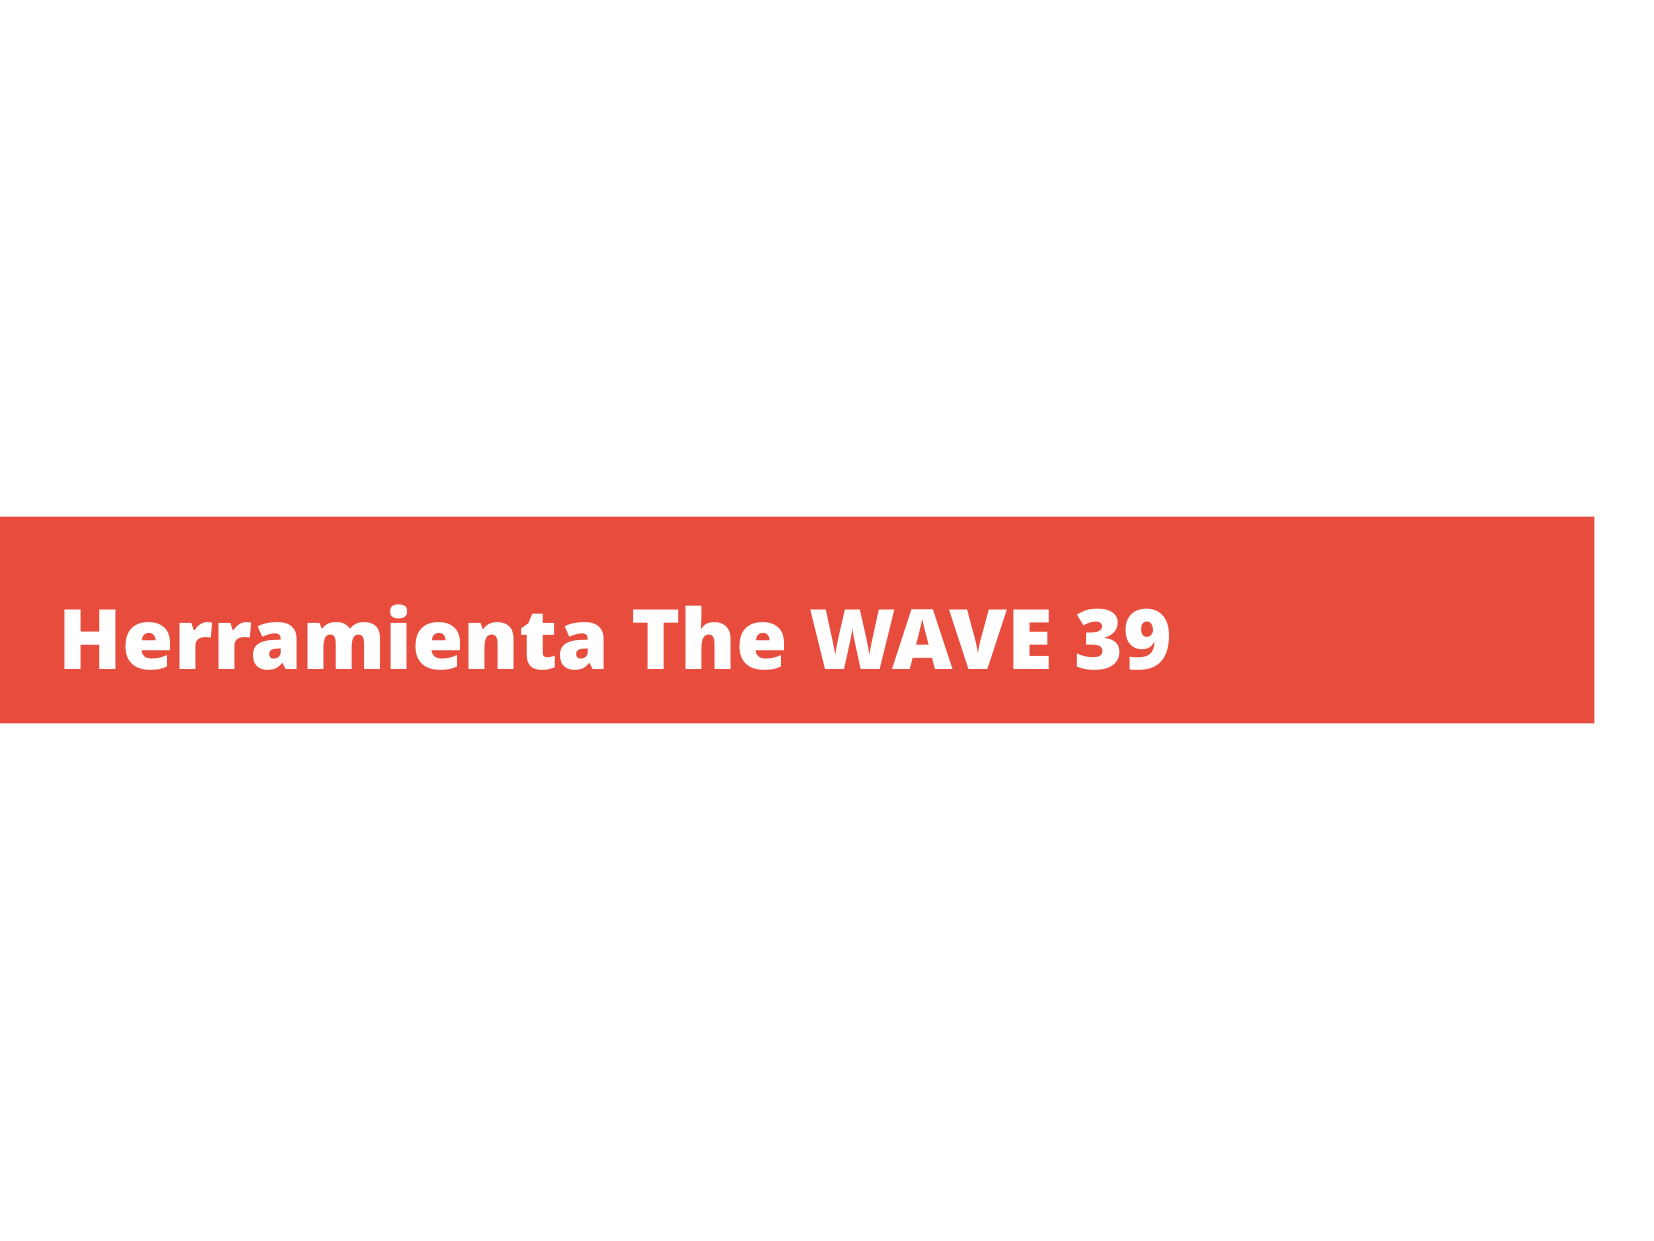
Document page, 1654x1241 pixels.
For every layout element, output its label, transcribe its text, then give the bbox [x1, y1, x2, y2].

title Herramienta The WAVE 39 [59, 546, 1595, 694]
